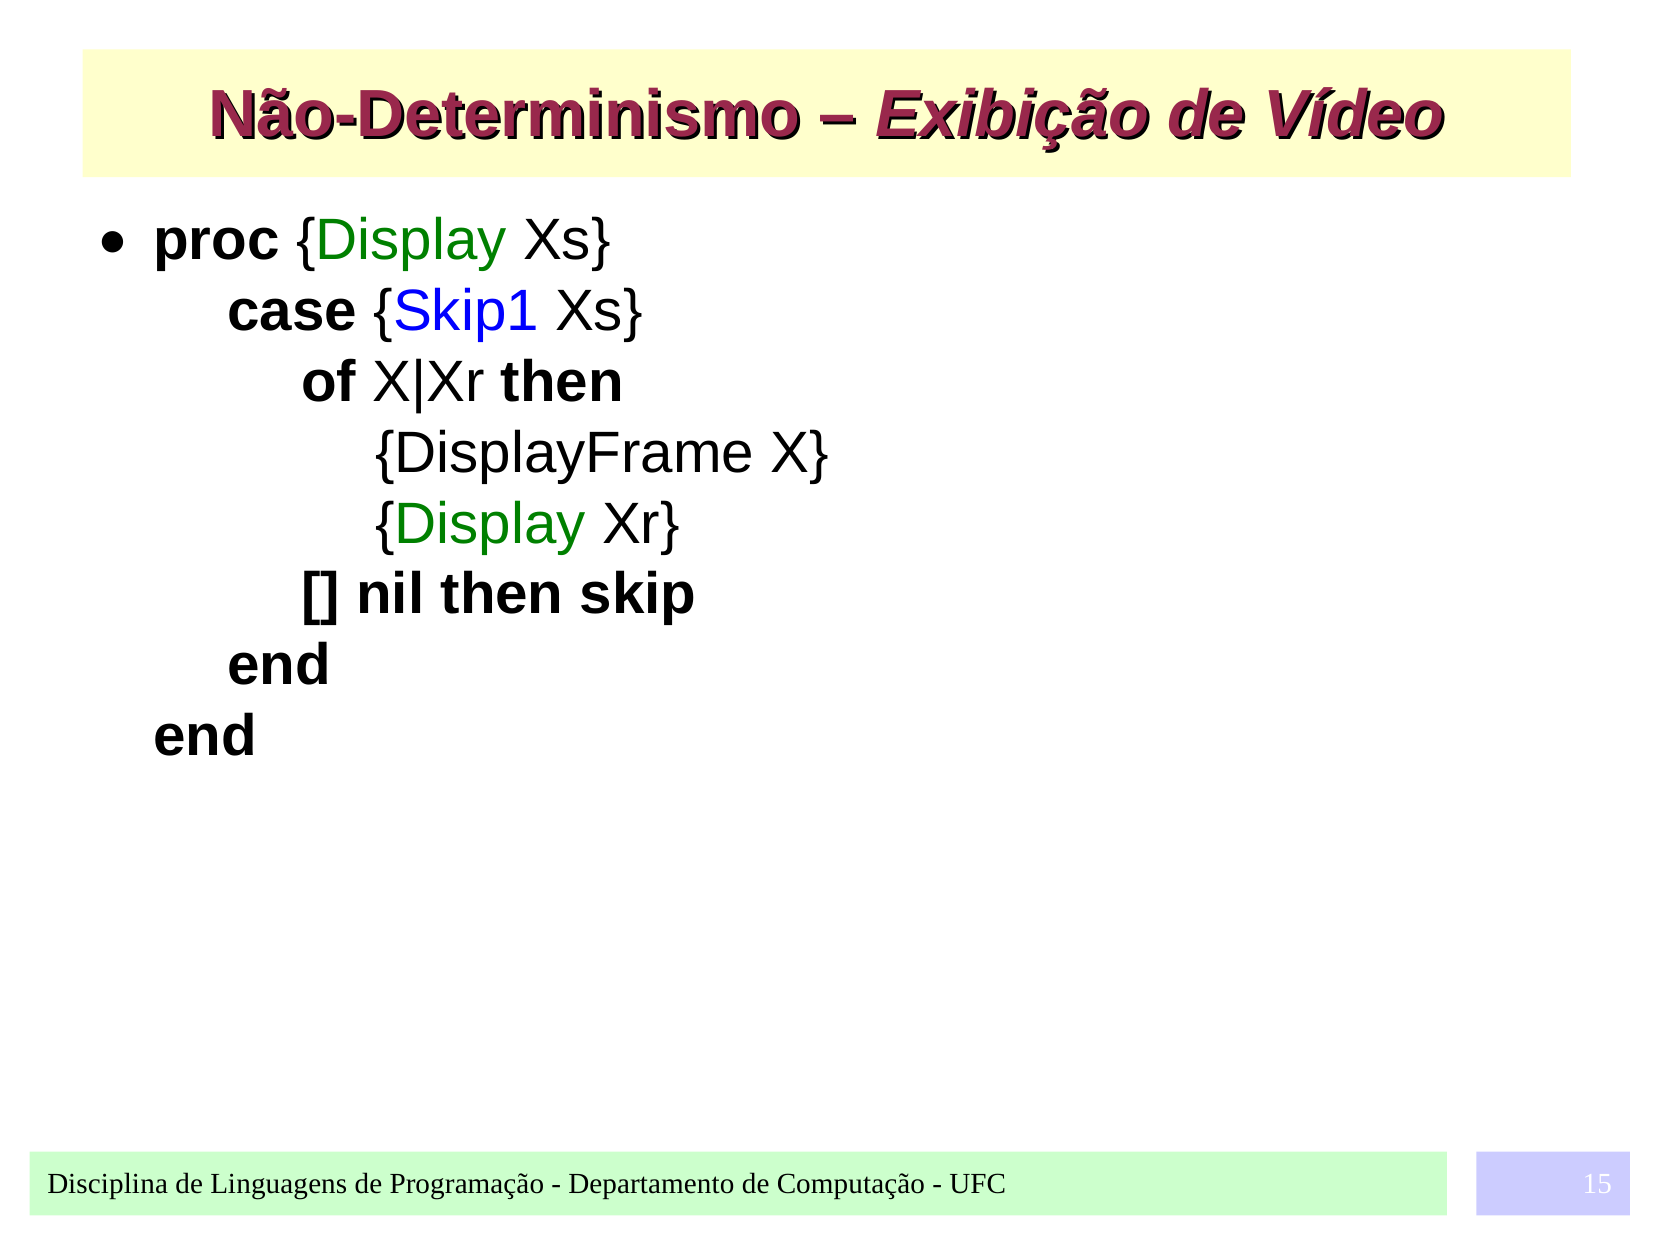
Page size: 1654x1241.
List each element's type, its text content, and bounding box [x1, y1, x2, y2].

title Não-Determinismo – Exibição de Vídeo [82, 49, 1571, 178]
list proc {Display Xs} case {Skip1 Xs} of X|Xr then {DisplayFrame X} {Display Xr} [] nil then skip end end [82, 206, 1571, 1137]
